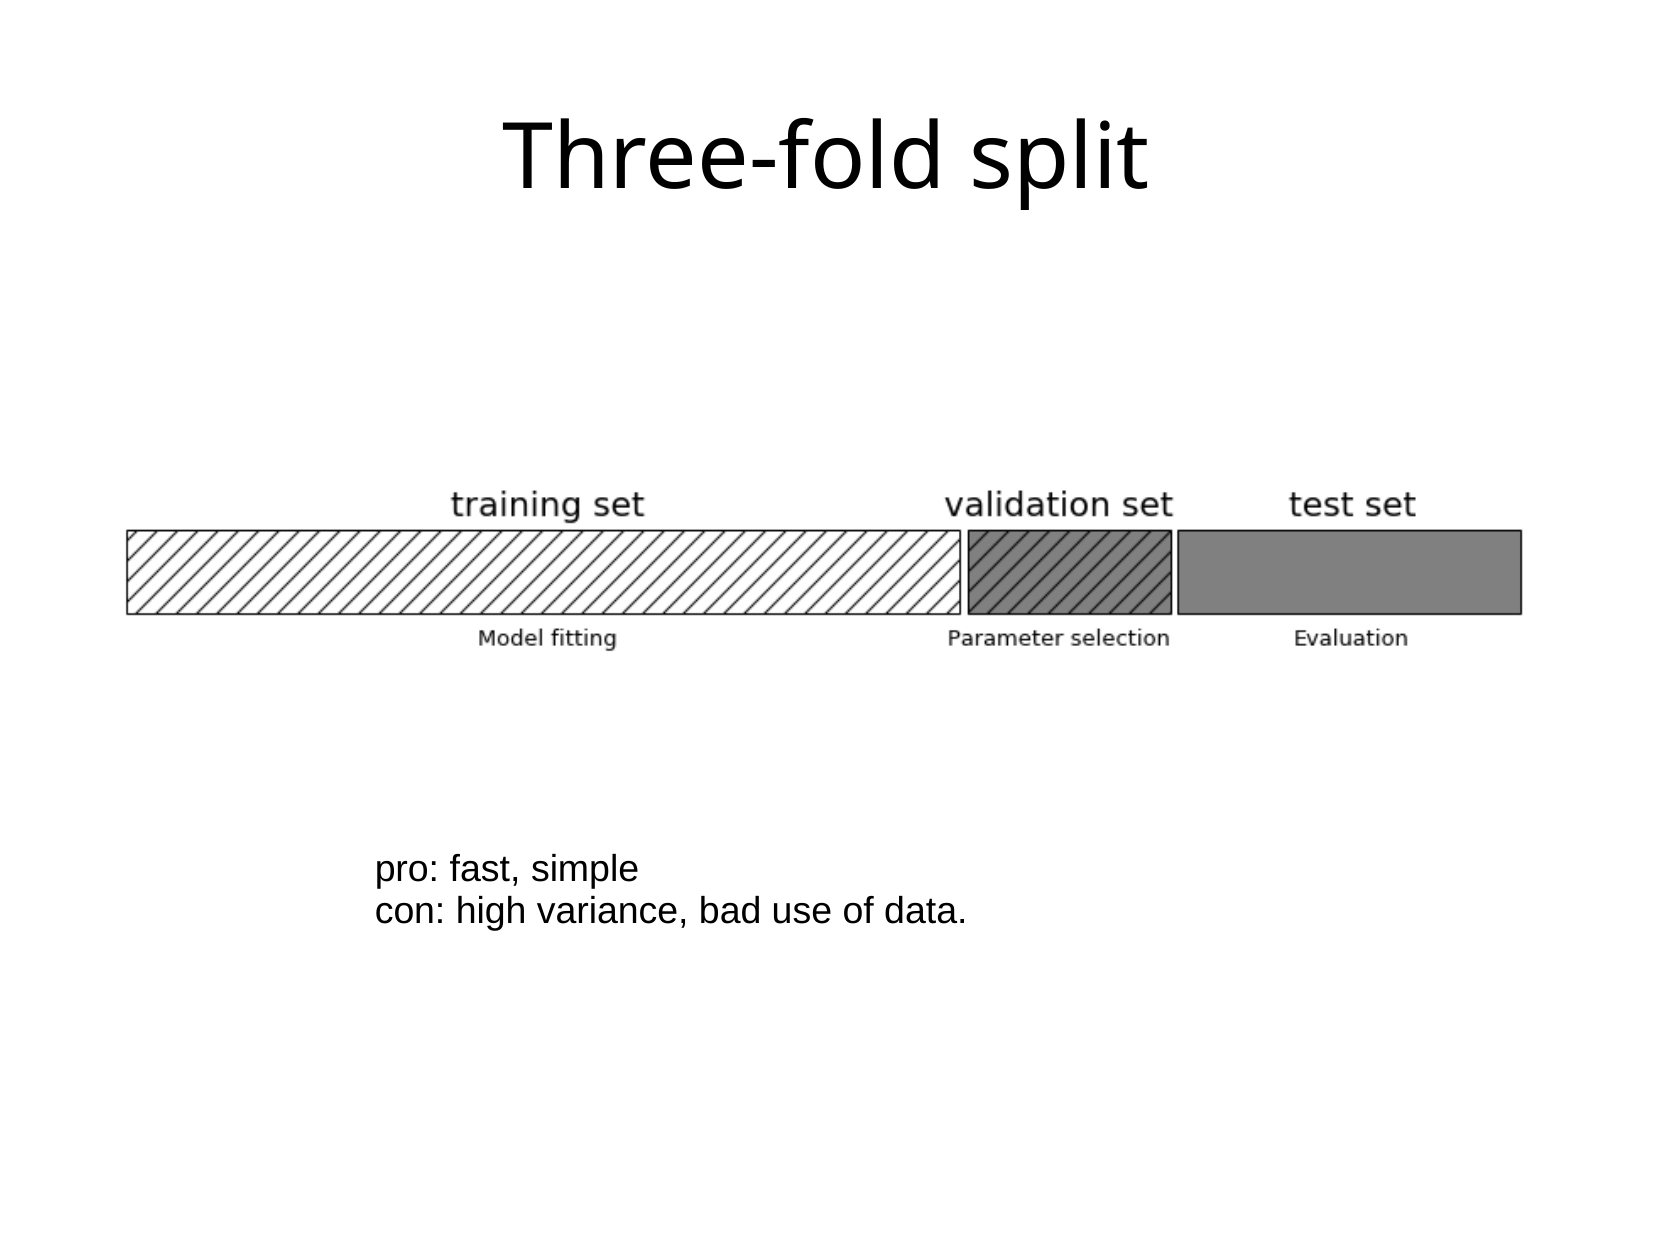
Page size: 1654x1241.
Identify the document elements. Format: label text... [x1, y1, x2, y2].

picture [108, 479, 1546, 663]
text_box pro: fast, simple con: high variance, bad use of data. [360, 840, 1396, 939]
title Three-fold split [82, 49, 1571, 257]
